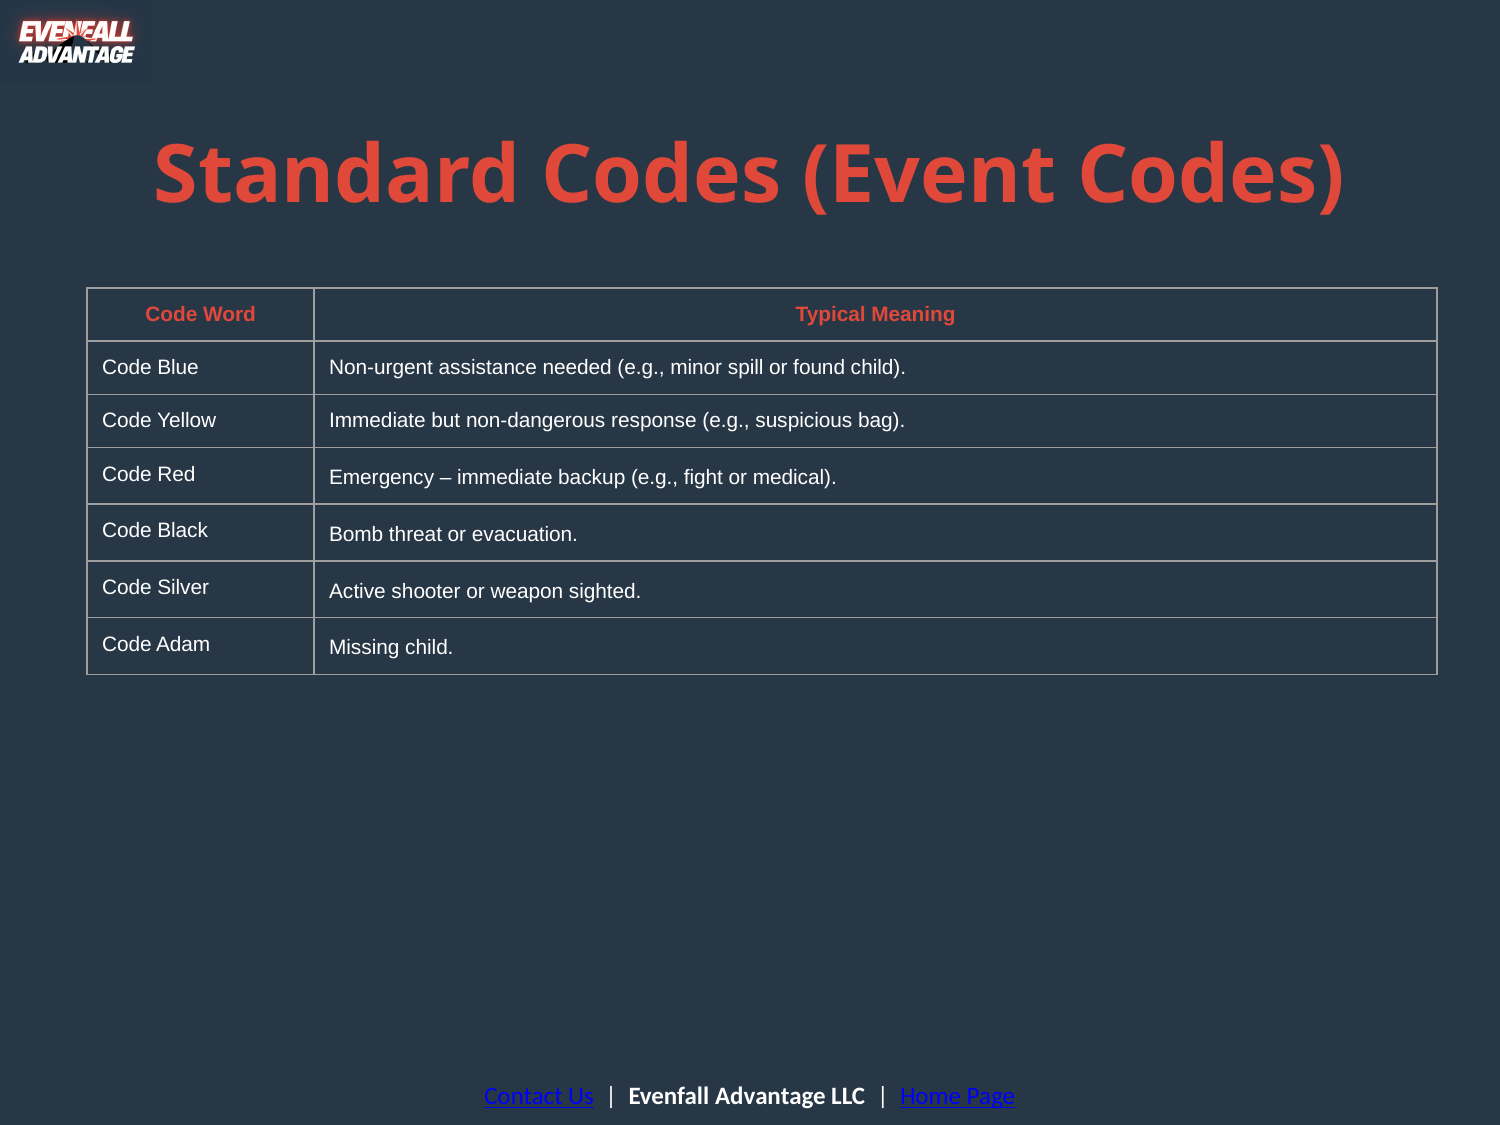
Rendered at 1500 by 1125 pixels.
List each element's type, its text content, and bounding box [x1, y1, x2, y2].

table_cell Code Yellow [88, 395, 313, 447]
table_cell Immediate but non-dangerous response (e.g., suspicious bag). [315, 395, 1436, 447]
table_header Code Word [88, 289, 313, 340]
table_cell Non-urgent assistance needed (e.g., minor spill or found child). [315, 342, 1436, 394]
table_cell Code Silver [88, 562, 313, 617]
table_cell Code Red [88, 448, 313, 503]
table_cell Active shooter or weapon sighted. [315, 562, 1436, 617]
table_cell Emergency – immediate backup (e.g., fight or medical). [315, 448, 1436, 503]
picture [0, 0, 152, 83]
table_cell Bomb threat or evacuation. [315, 505, 1436, 560]
title Standard Codes (Event Codes) [75, 76, 1425, 264]
table_header Typical Meaning [315, 289, 1436, 340]
table_cell Code Blue [88, 342, 313, 394]
table_cell Code Black [88, 505, 313, 560]
table_cell Code Adam [88, 618, 313, 674]
table_cell Missing child. [315, 618, 1436, 674]
